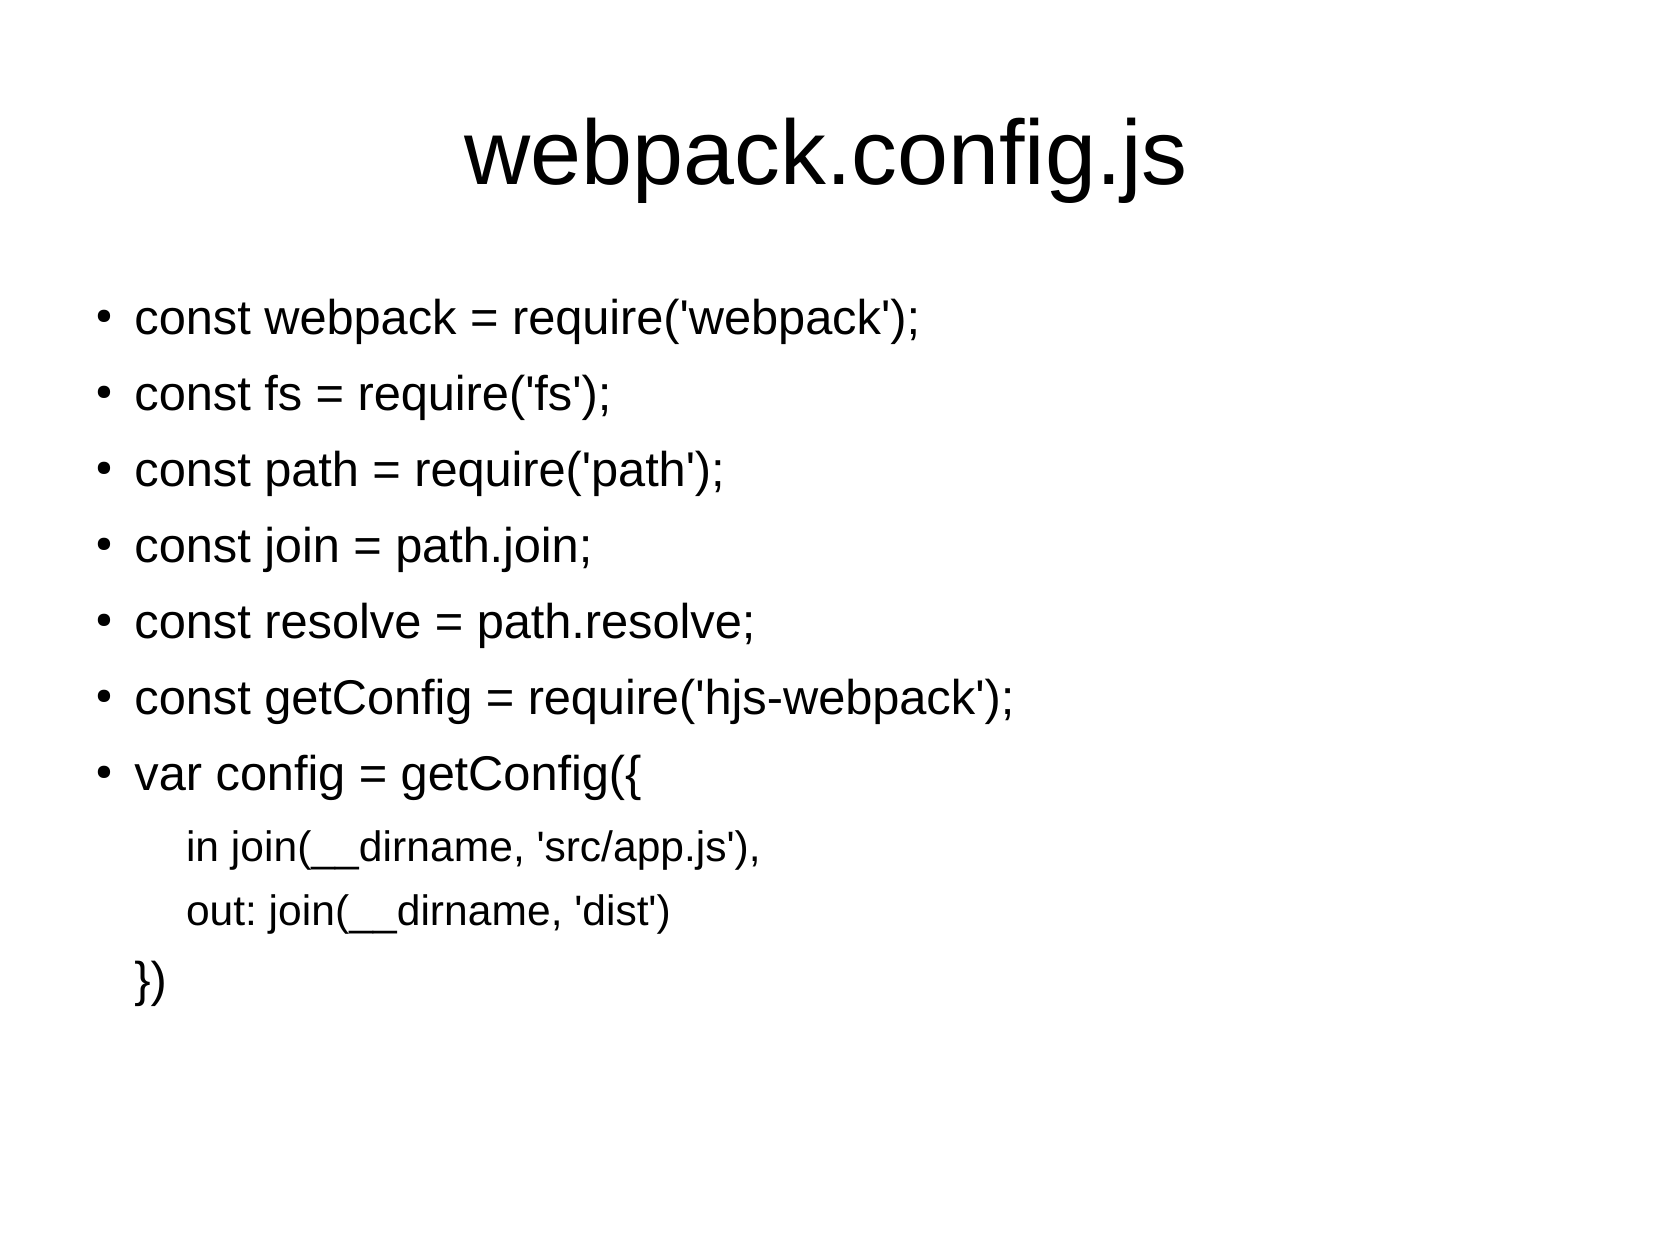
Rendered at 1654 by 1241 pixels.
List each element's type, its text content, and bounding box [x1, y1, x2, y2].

list const webpack = require('webpack'); const fs = require('fs'); const path = require('path'); const join = path.join; const resolve = path.resolve; const getConfig = require('hjs-webpack'); var config = getConfig({ in join(__dirname, 'src/app.js'), out: join(__dirname, 'dist') }) [82, 290, 1571, 1010]
title webpack.config.js [82, 49, 1571, 257]
